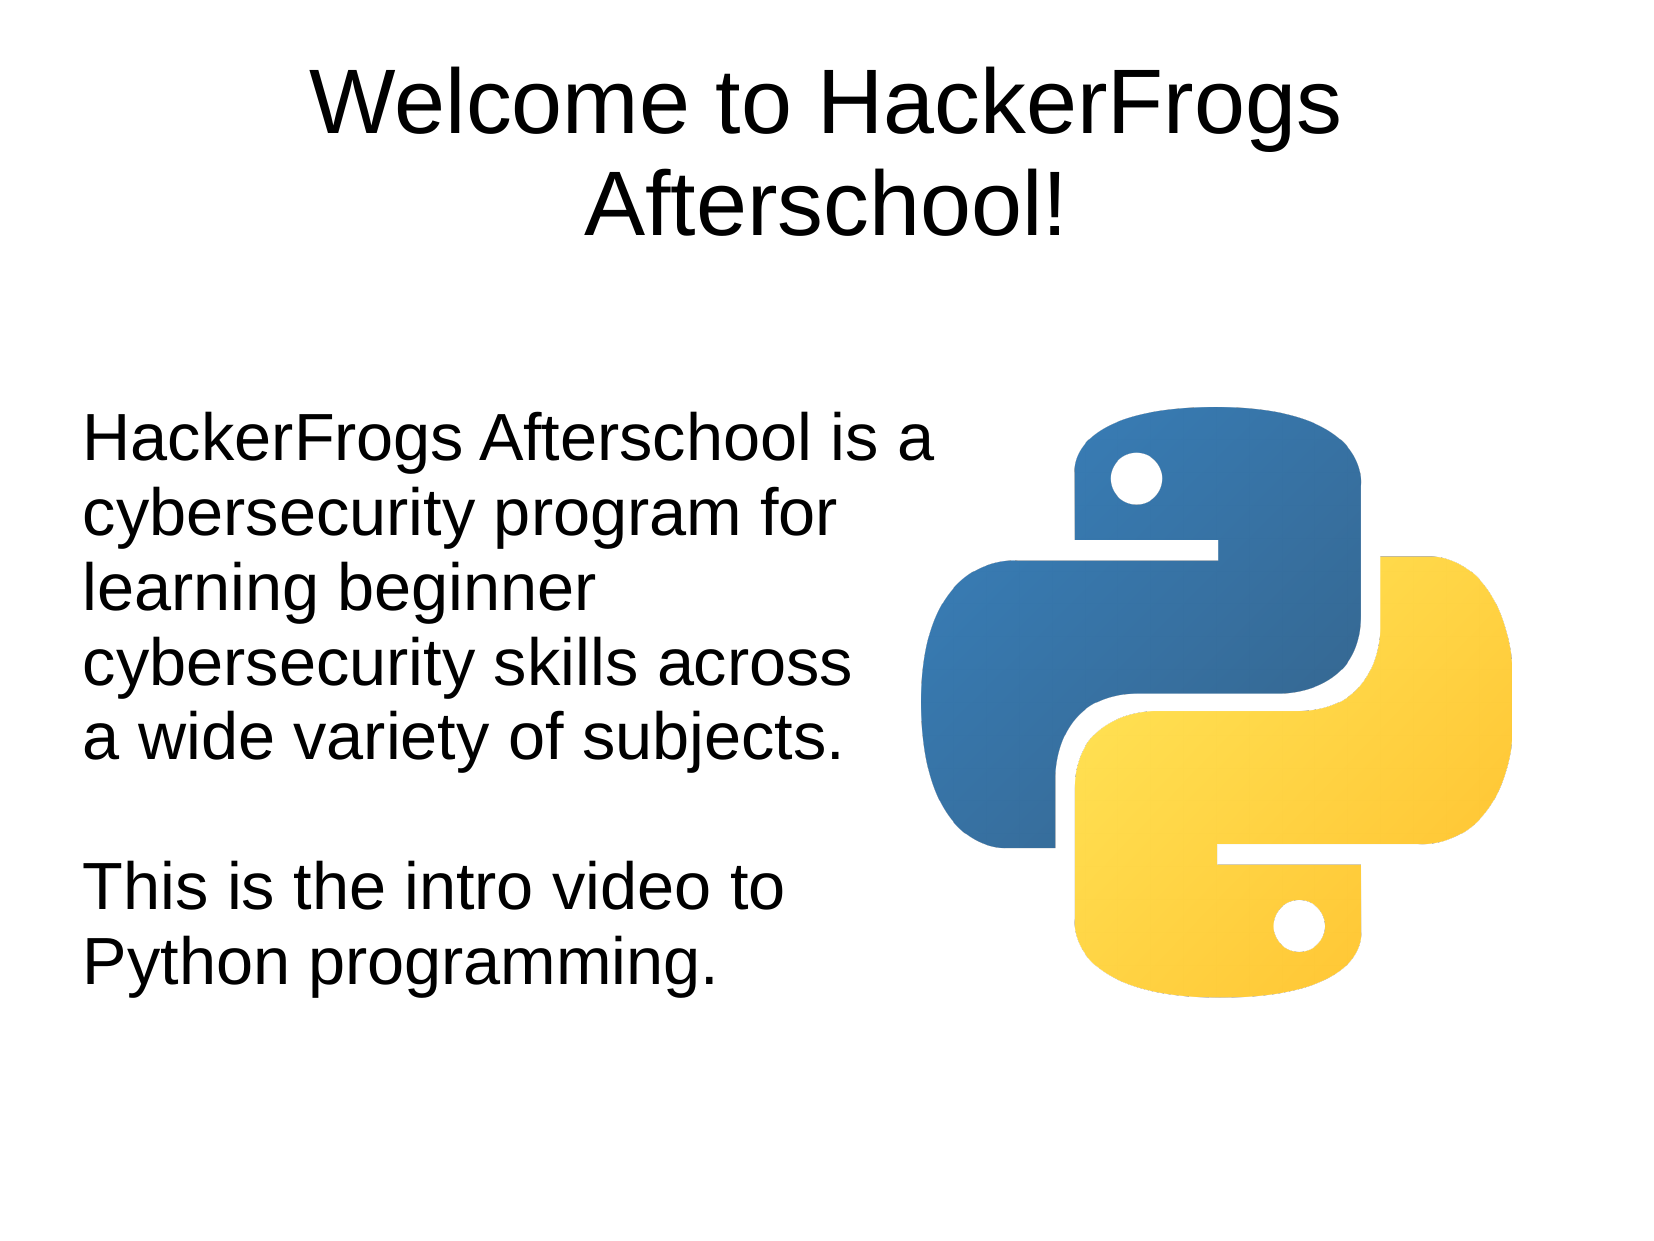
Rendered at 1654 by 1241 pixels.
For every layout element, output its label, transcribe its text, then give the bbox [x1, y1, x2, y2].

picture [921, 407, 1512, 998]
subtitle HackerFrogs Afterschool is a cybersecurity program for learning beginner cybersecurity skills across a wide variety of subjects. This is the intro video to Python programming. [82, 290, 1571, 1109]
title Welcome to HackerFrogs Afterschool! [82, 49, 1571, 257]
